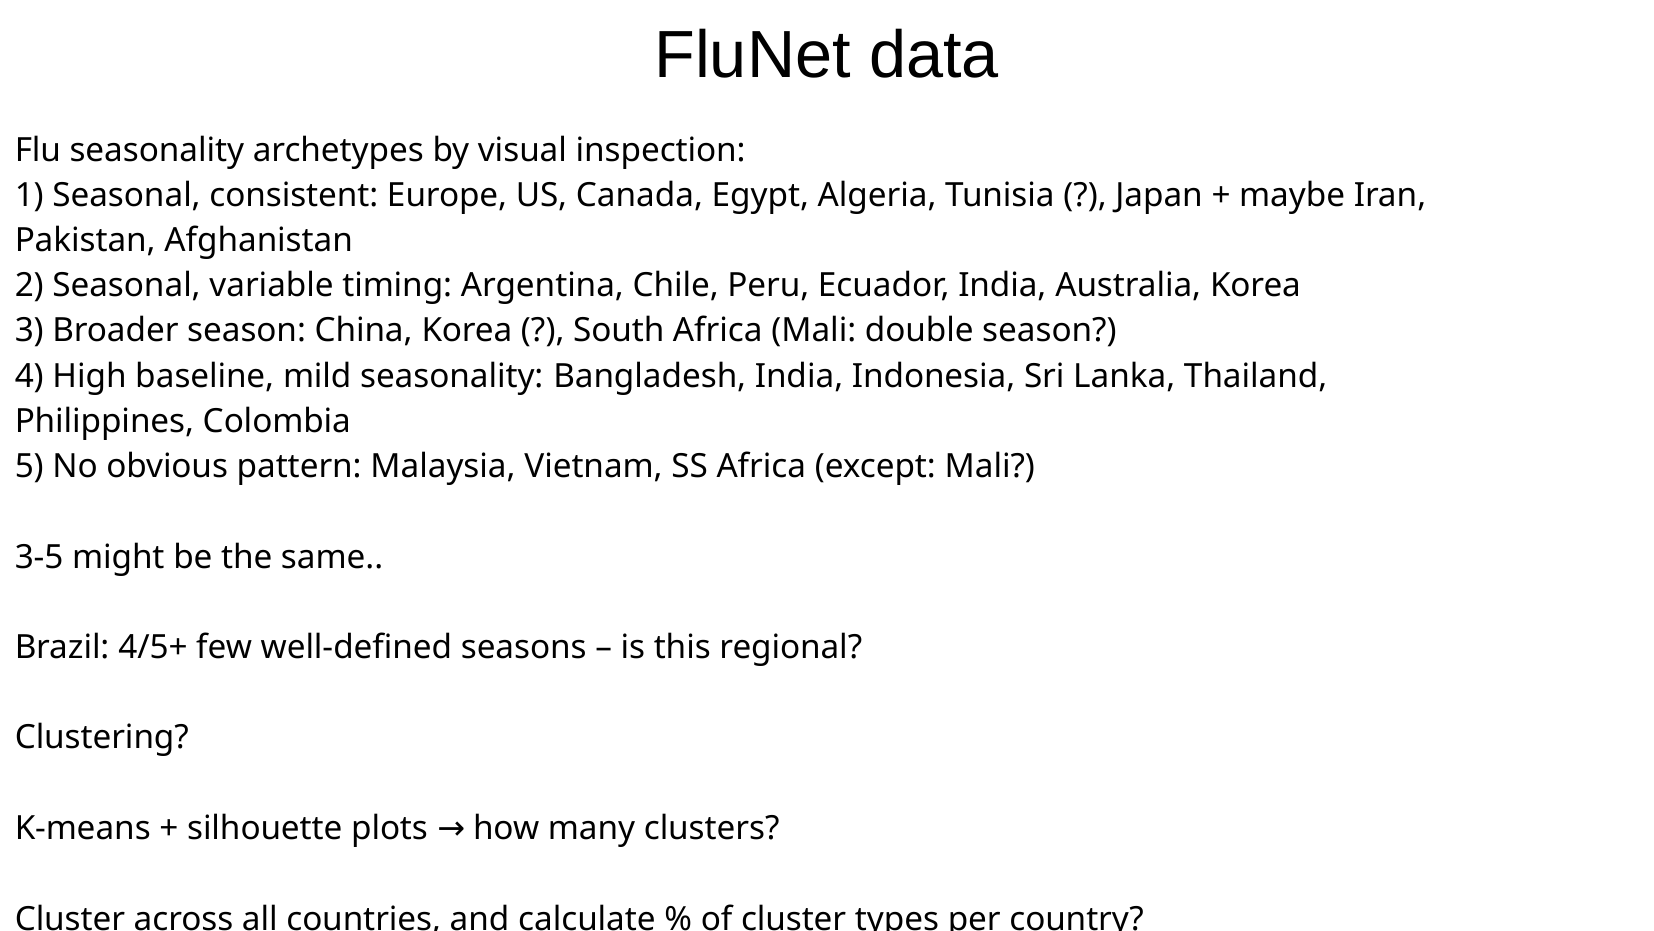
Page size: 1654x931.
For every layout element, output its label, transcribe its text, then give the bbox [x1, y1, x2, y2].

text_box Flu seasonality archetypes by visual inspection: 1) Seasonal, consistent: Europe, US, Canada, Egypt, Algeria, Tunisia (?), Japan + maybe Iran, Pakistan, Afghanistan 2) Seasonal, variable timing: Argentina, Chile, Peru, Ecuador, India, Australia, Korea 3) Broader season: China, Korea (?), South Africa (Mali: double season?) 4) High baseline, mild seasonality: Bangladesh, India, Indonesia, Sri Lanka, Thailand, Philippines, Colombia 5) No obvious pattern: Malaysia, Vietnam, SS Africa (except: Mali?) 3-5 might be the same.. Brazil: 4/5+ few well-defined seasons – is this regional? Clustering? K-means + silhouette plots → how many clusters? Cluster across all countries, and calculate % of cluster types per country? [0, 118, 1477, 827]
title FluNet data [82, 13, 1571, 95]
